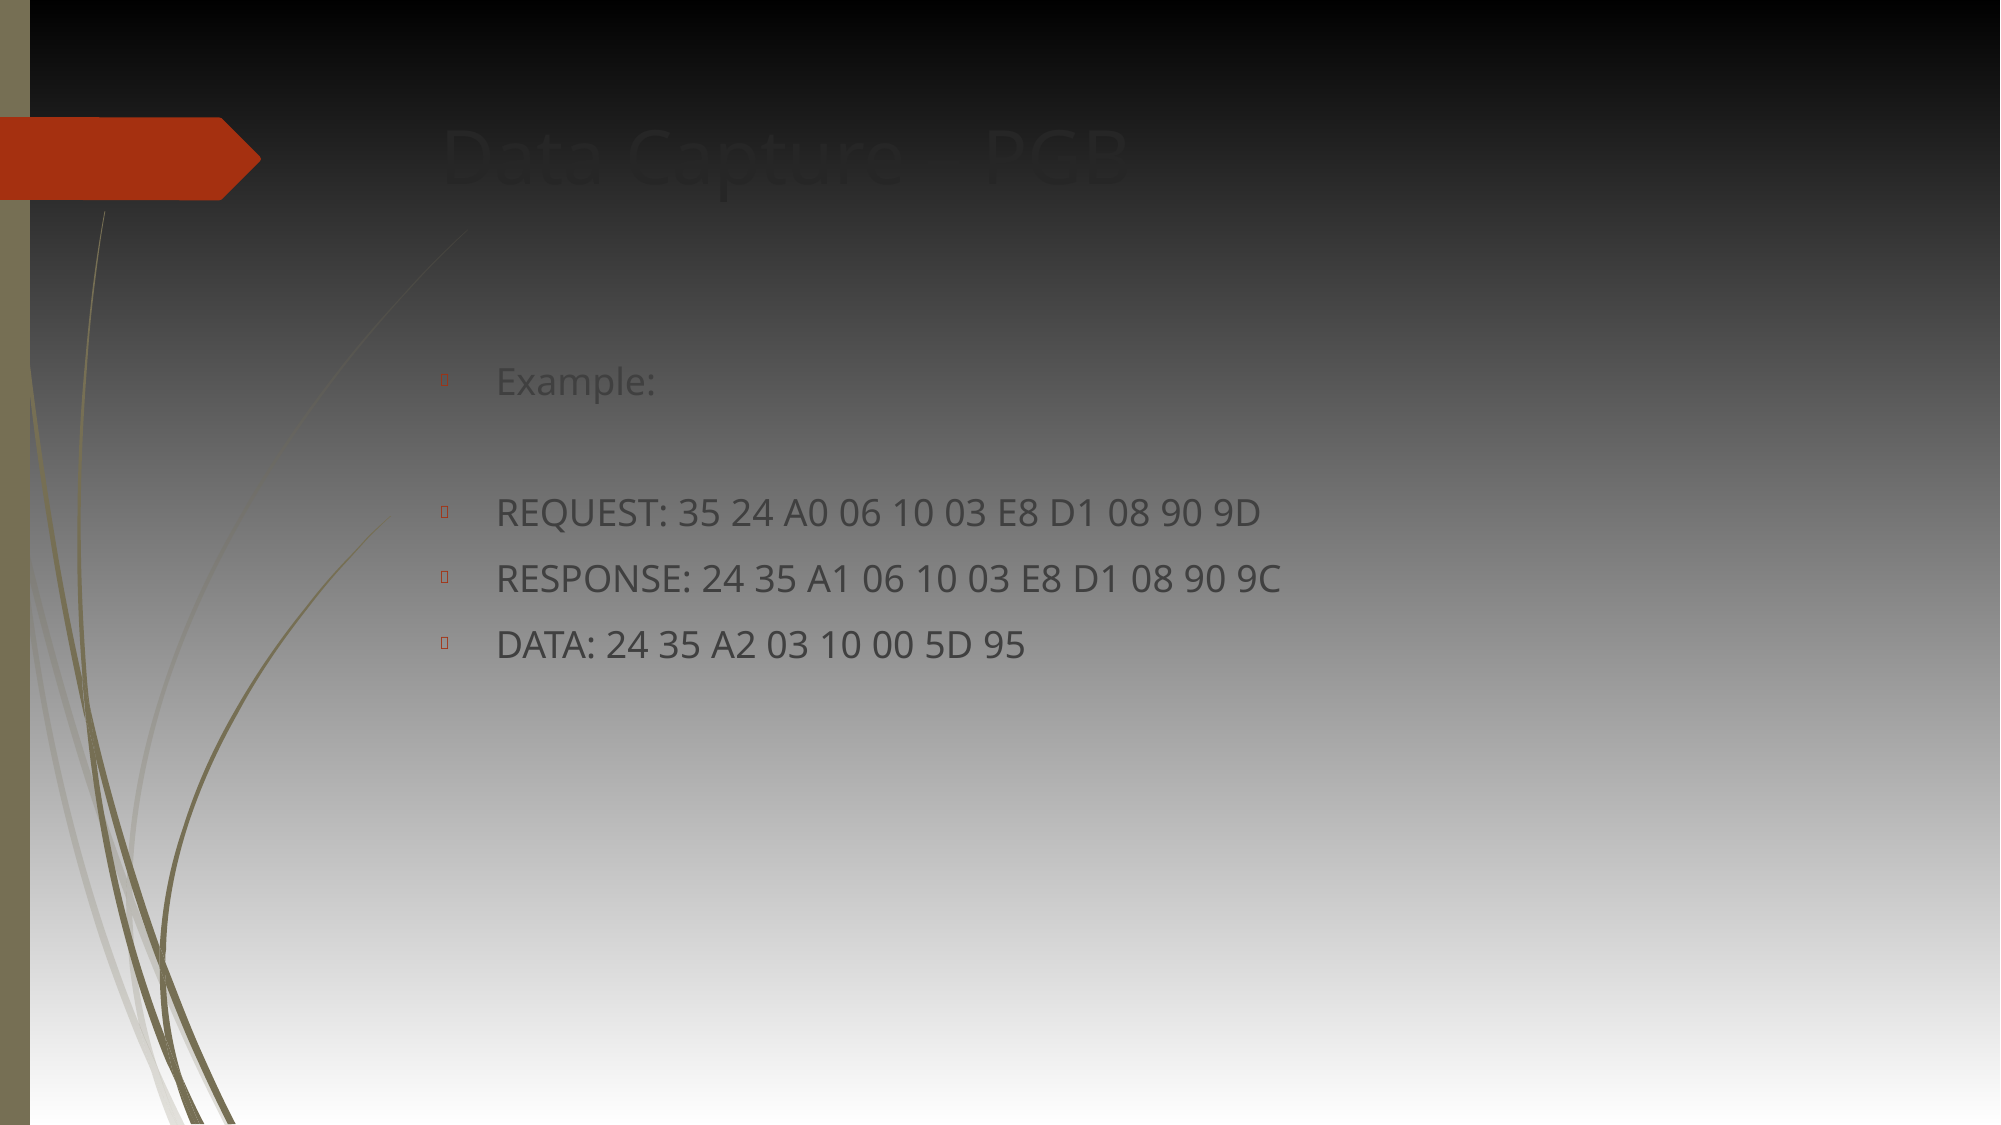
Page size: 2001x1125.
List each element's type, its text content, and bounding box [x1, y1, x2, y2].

title Data Capture – PGB [425, 102, 1888, 313]
list Example: REQUEST: 35 24 A0 06 10 03 E8 D1 08 90 9D RESPONSE: 24 35 A1 06 10 03 E8 D1 08 90 9C DATA: 24 35 A2 03 10 00 5D 95 [424, 350, 1888, 970]
